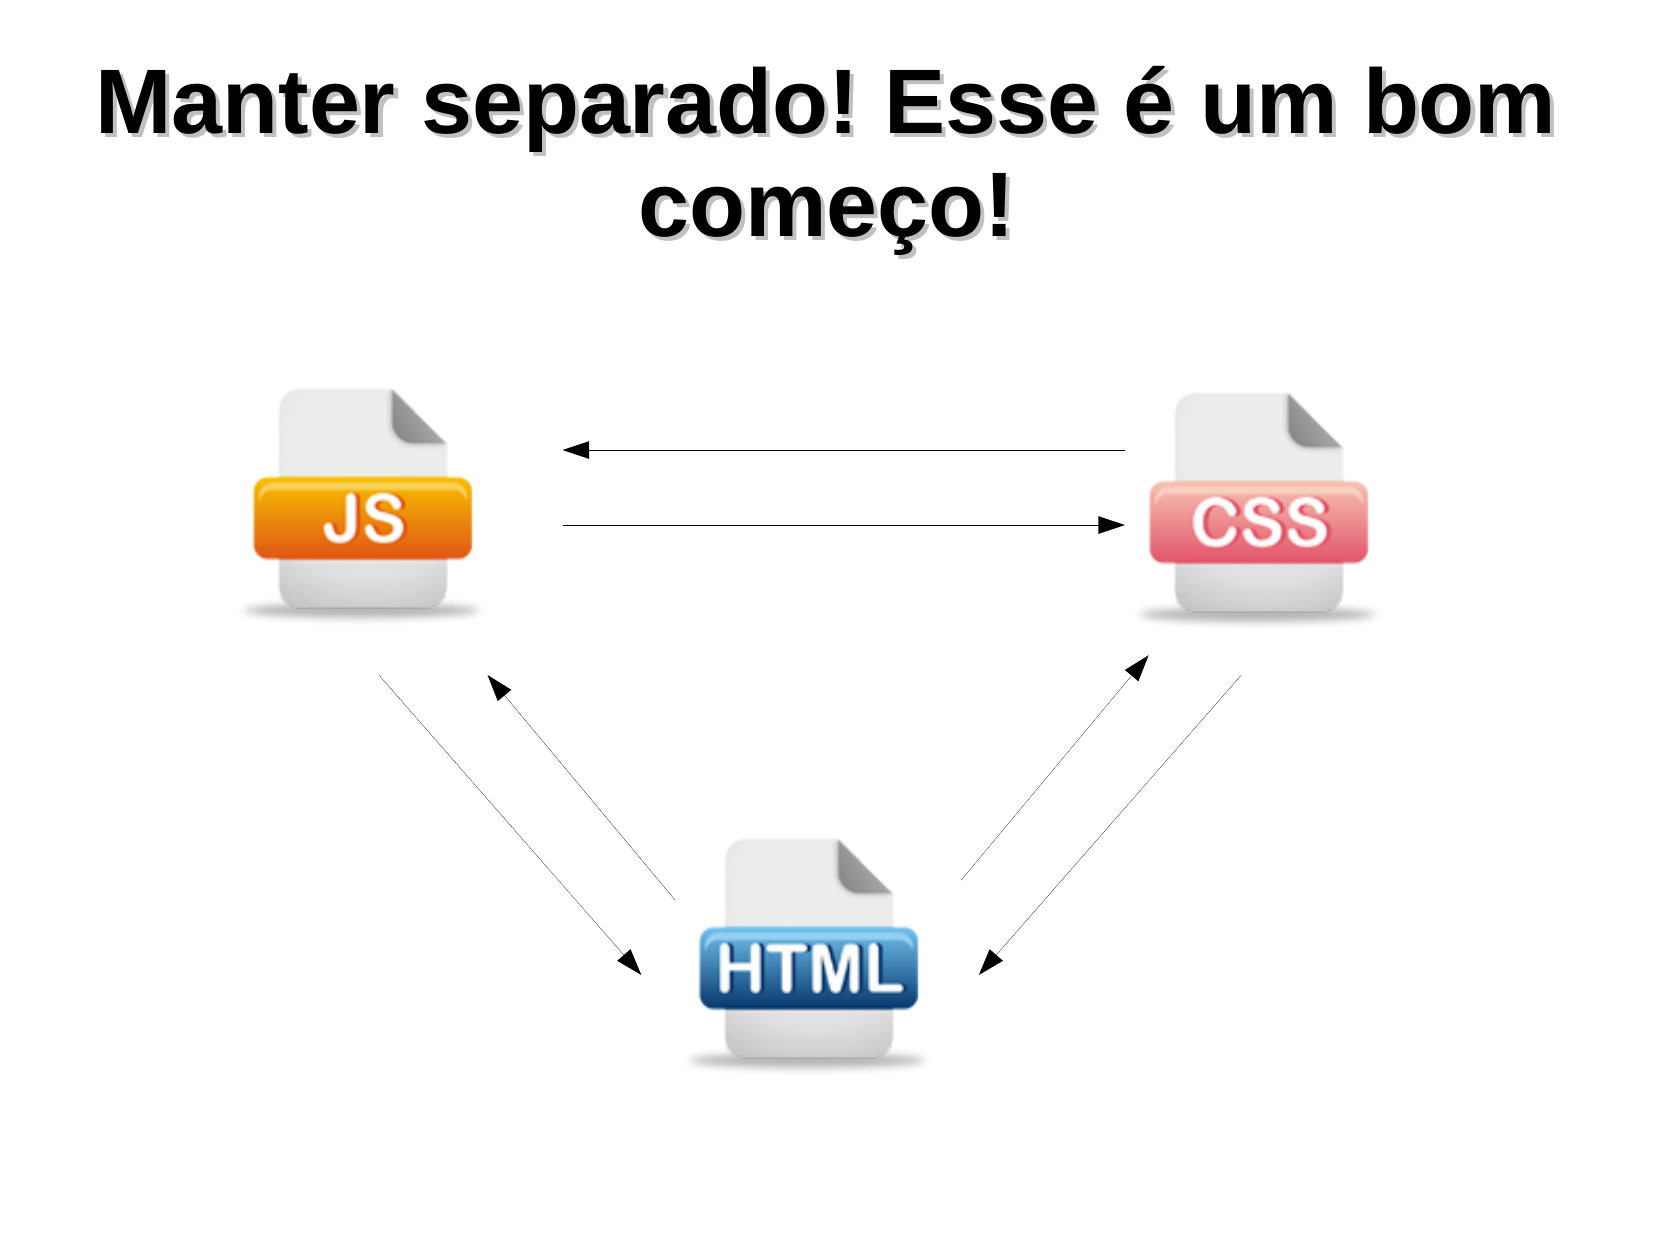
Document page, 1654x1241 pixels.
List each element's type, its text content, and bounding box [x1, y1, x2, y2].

picture [1124, 374, 1392, 642]
title Manter separado! Esse é um bom começo! [82, 50, 1571, 256]
picture [674, 820, 942, 1088]
picture [228, 370, 496, 638]
